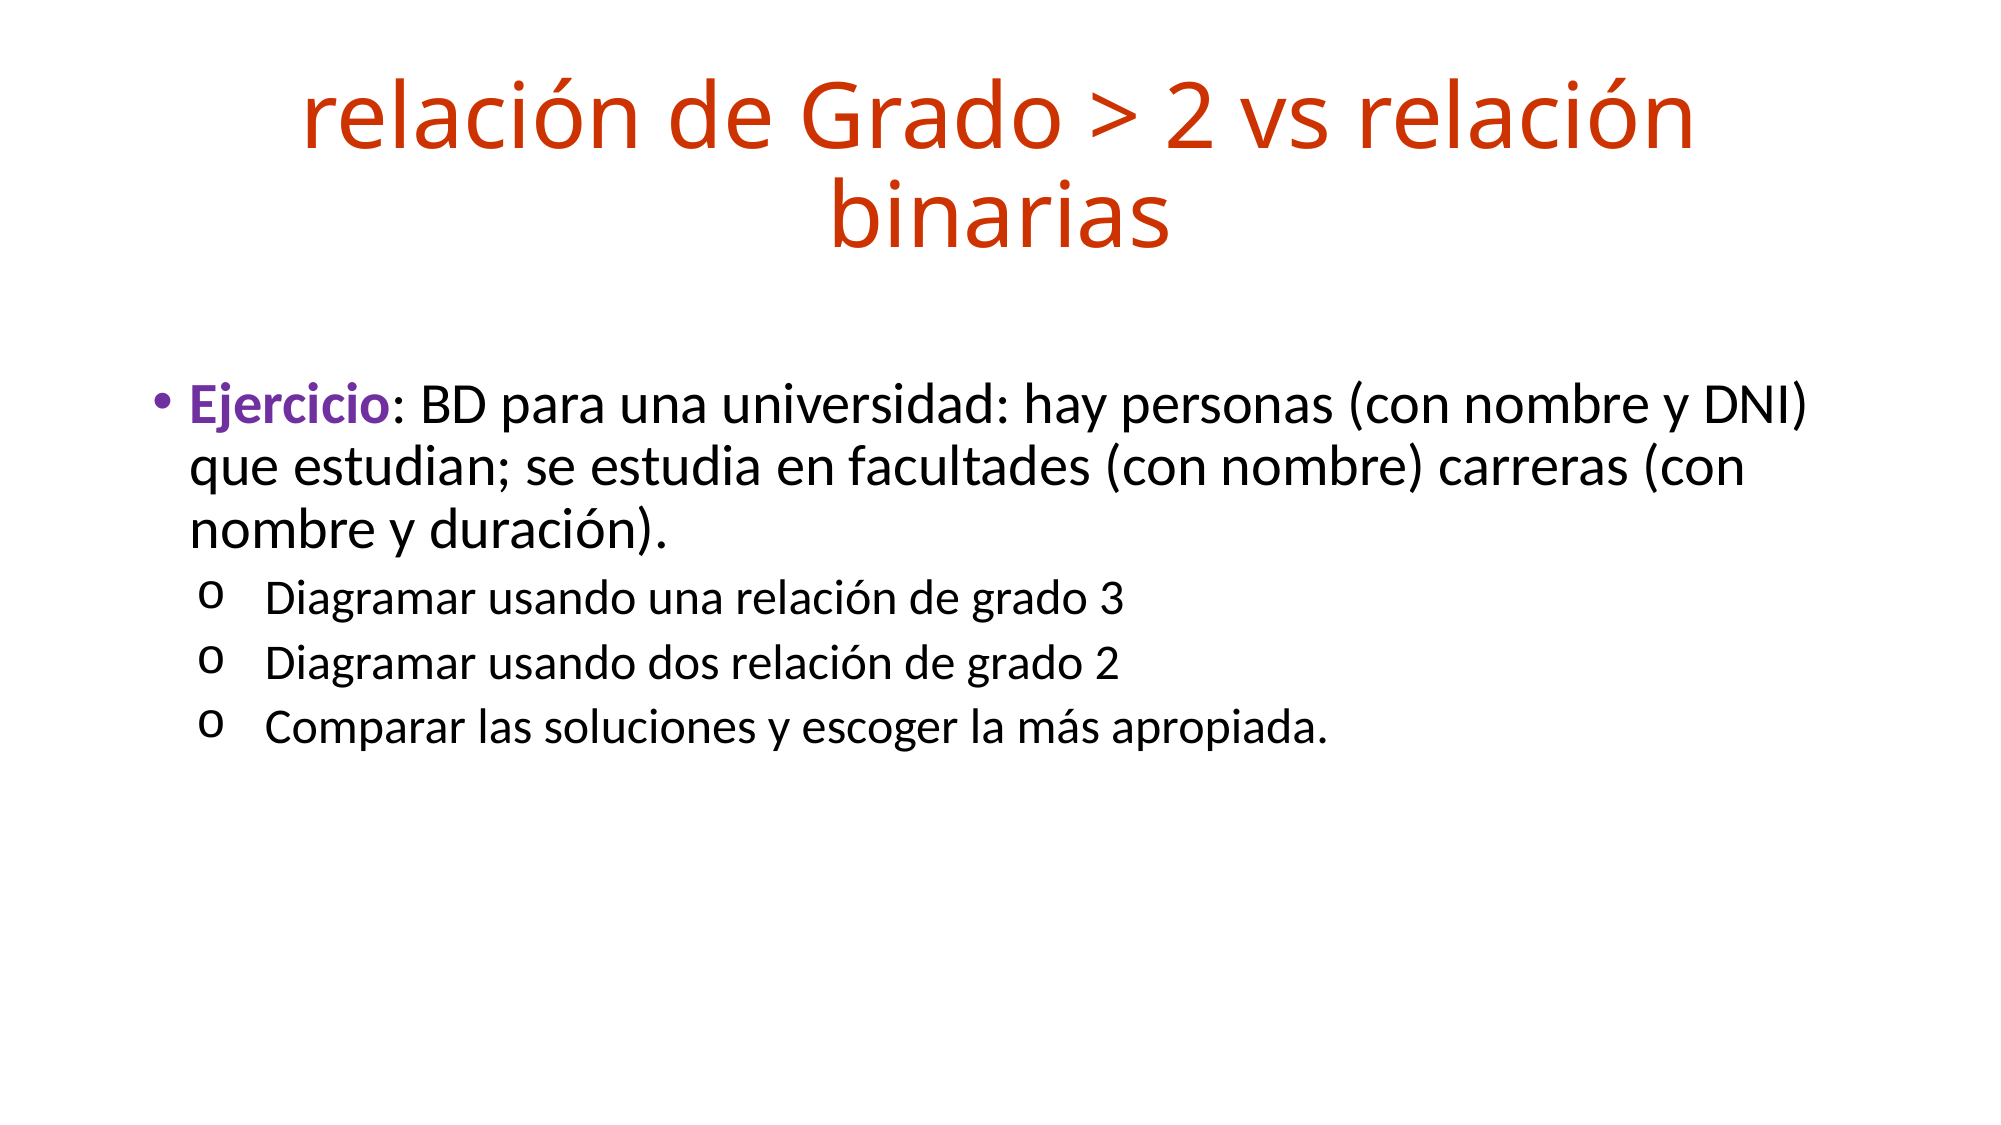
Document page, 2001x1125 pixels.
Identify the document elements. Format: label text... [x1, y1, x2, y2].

list Ejercicio: BD para una universidad: hay personas (con nombre y DNI) que estudian; se estudia en facultades (con nombre) carreras (con nombre y duración). Diagramar usando una relación de grado 3 Diagramar usando dos relación de grado 2 Comparar las soluciones y escoger la más apropiada. [137, 299, 1863, 1014]
title relación de Grado > 2 vs relación binarias [137, 59, 1863, 278]
